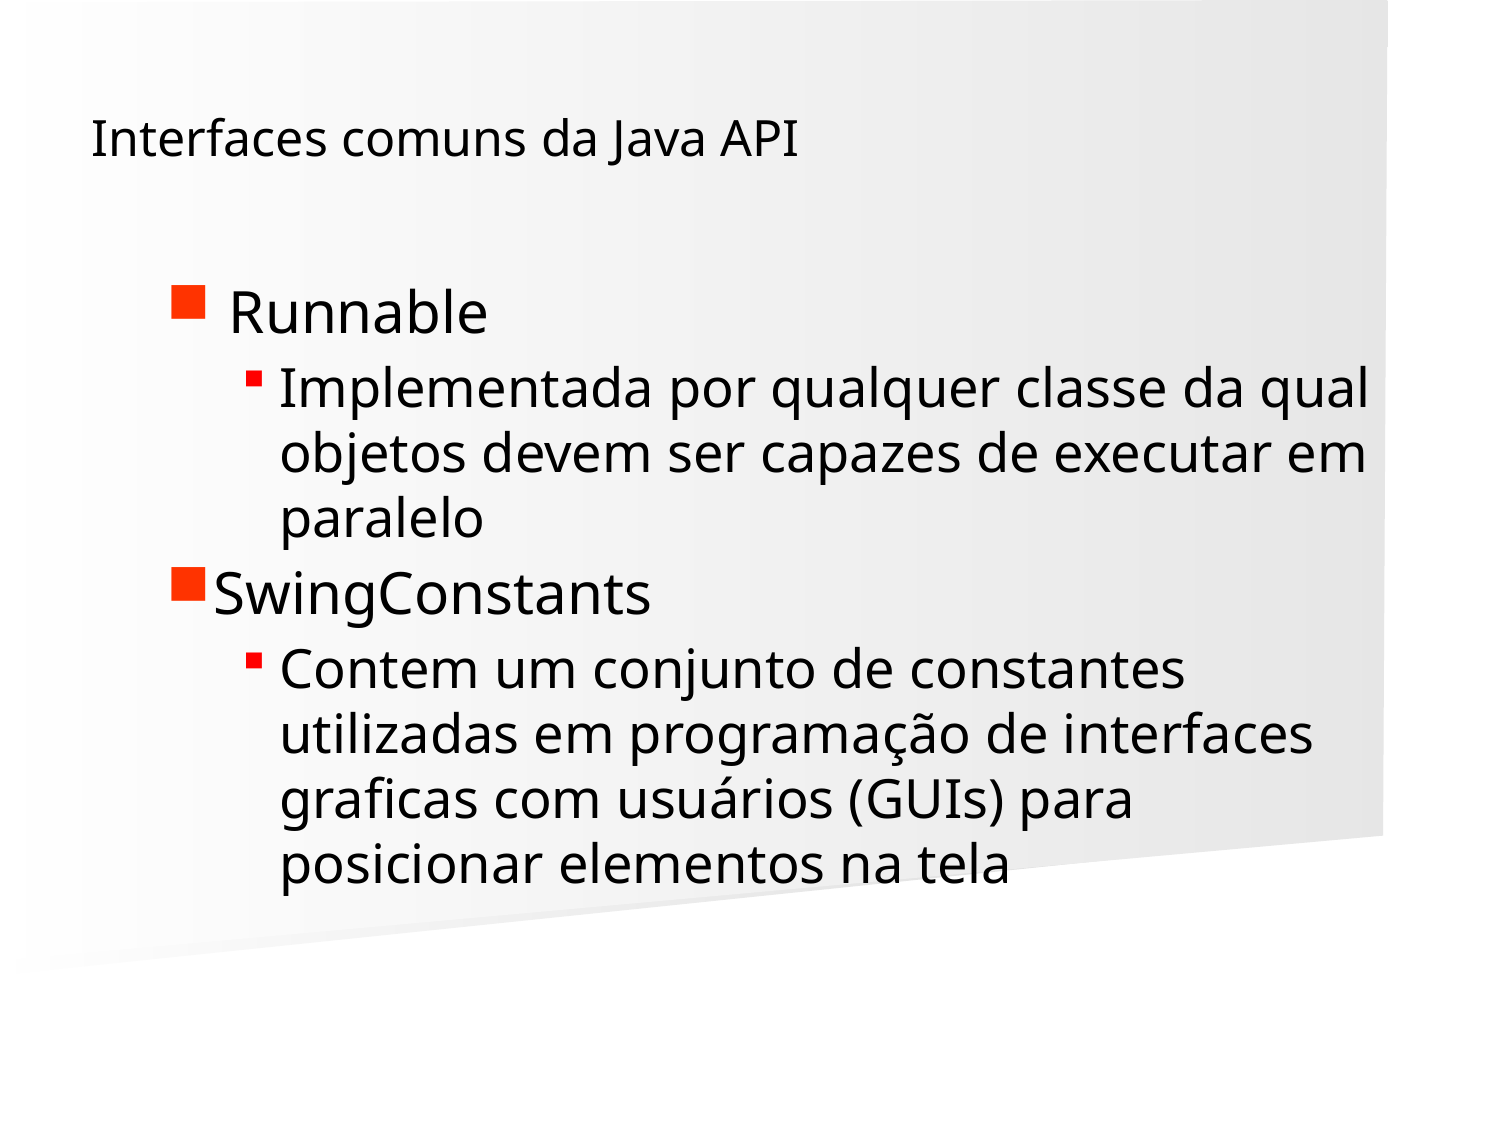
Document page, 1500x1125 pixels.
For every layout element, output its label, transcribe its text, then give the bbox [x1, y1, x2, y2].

list Runnable Implementada por qualquer classe da qual objetos devem ser capazes de executar em paralelo SwingConstants Contem um conjunto de constantes utilizadas em programação de interfaces graficas com usuários (GUIs) para posicionar elementos na tela [76, 267, 1427, 1005]
title Interfaces comuns da Java API [76, 42, 1427, 231]
